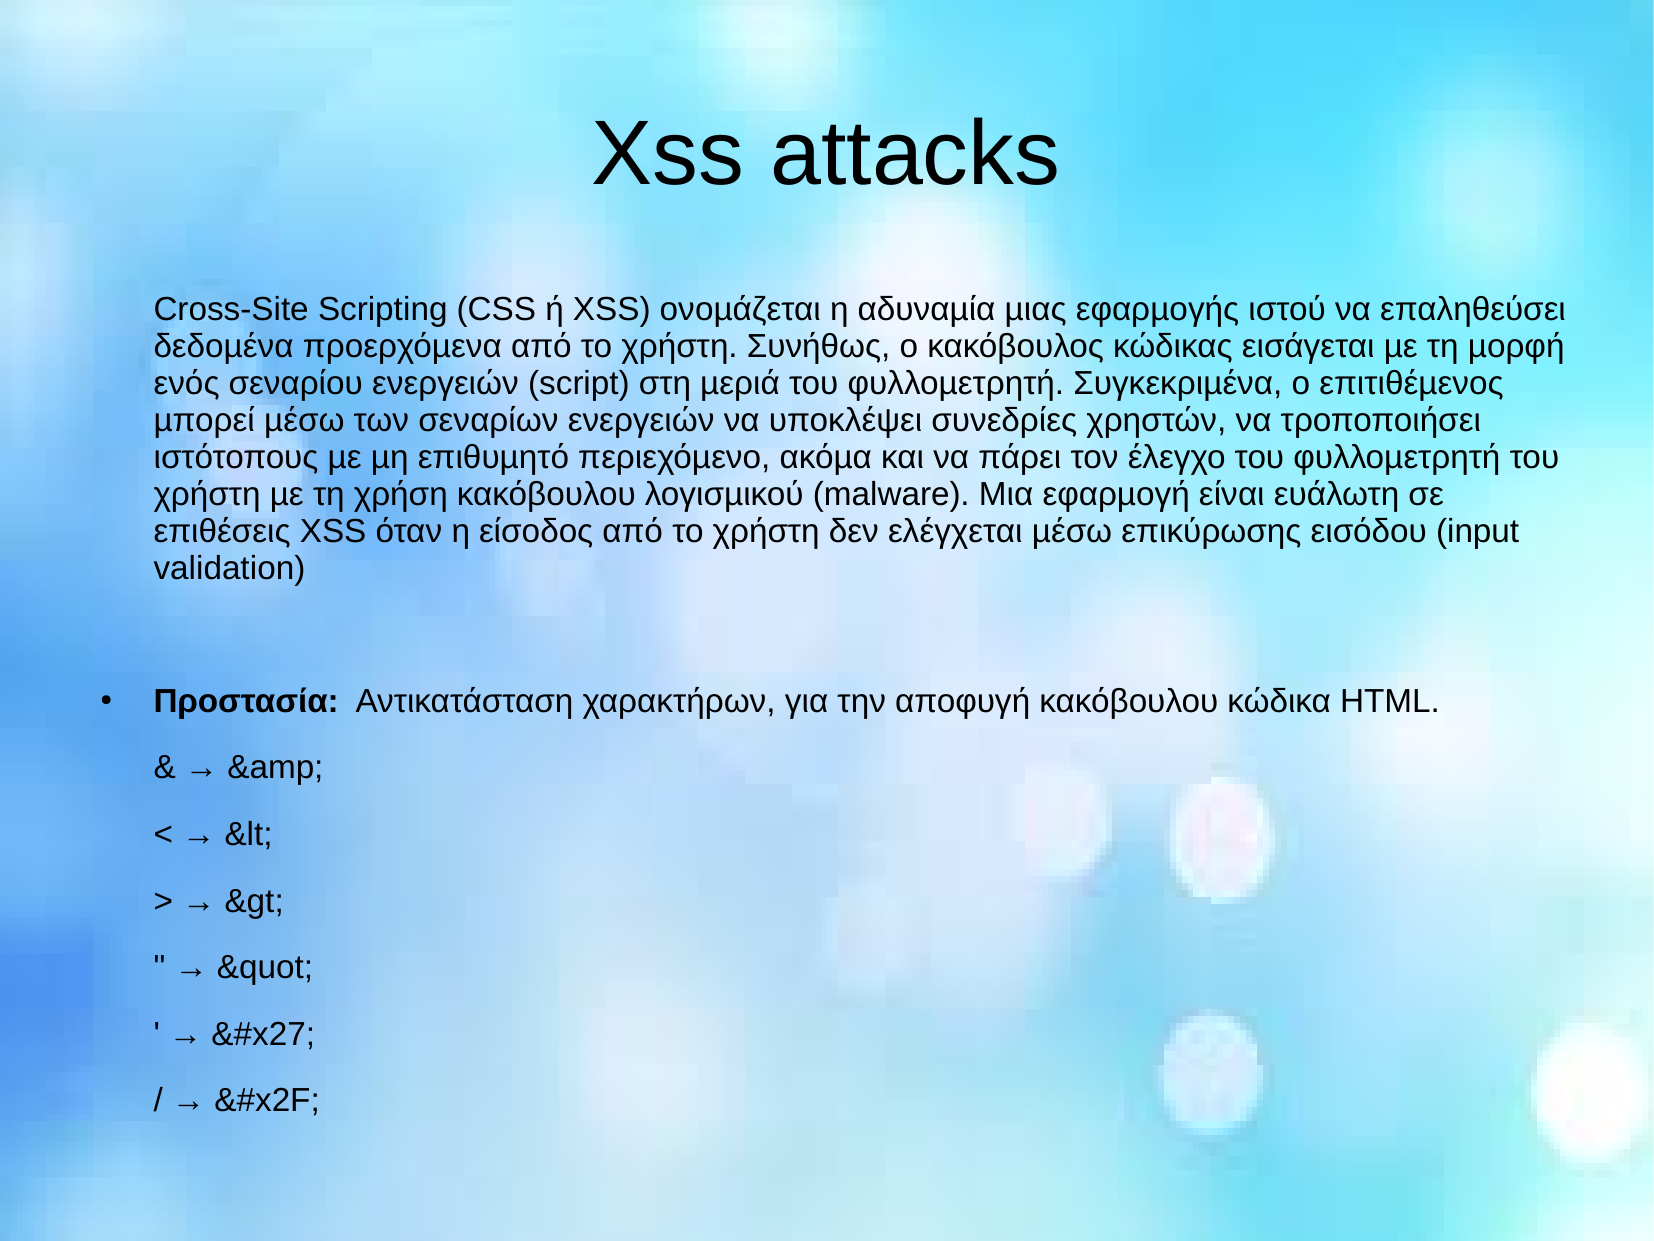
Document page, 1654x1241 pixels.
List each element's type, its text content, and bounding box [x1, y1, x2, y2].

list Cross-Site Scripting (CSS ή XSS) ονοµάζεται η αδυναµία µιας εφαρµογής ιστού να επαληθεύσει δεδοµένα προερχόµενα από το χρήστη. Συνήθως, ο κακόβουλος κώδικας εισάγεται µε τη µορφή ενός σεναρίου ενεργειών (script) στη µεριά του φυλλοµετρητή. Συγκεκριµένα, ο επιτιθέµενος µπορεί µέσω των σεναρίων ενεργειών να υποκλέψει συνεδρίες χρηστών, να τροποποιήσει ιστότοπους µε µη επιθυµητό περιεχόµενο, ακόµα και να πάρει τον έλεγχο του φυλλοµετρητή του χρήστη µε τη χρήση κακόβουλου λογισµικού (malware). Μια εφαρµογή είναι ευάλωτη σε επιθέσεις XSS όταν η είσοδος από το χρήστη δεν ελέγχεται µέσω επικύρωσης εισόδου (input validation) Προστασία: Αντικατάσταση χαρακτήρων, για την αποφυγή κακόβουλου κώδικα HTML. & → &amp; < → &lt; > → &gt; " → &quot; ' → &#x27; / → &#x2F; [82, 290, 1571, 1119]
title Xss attacks [82, 49, 1571, 257]
picture [0, 0, 1654, 1241]
